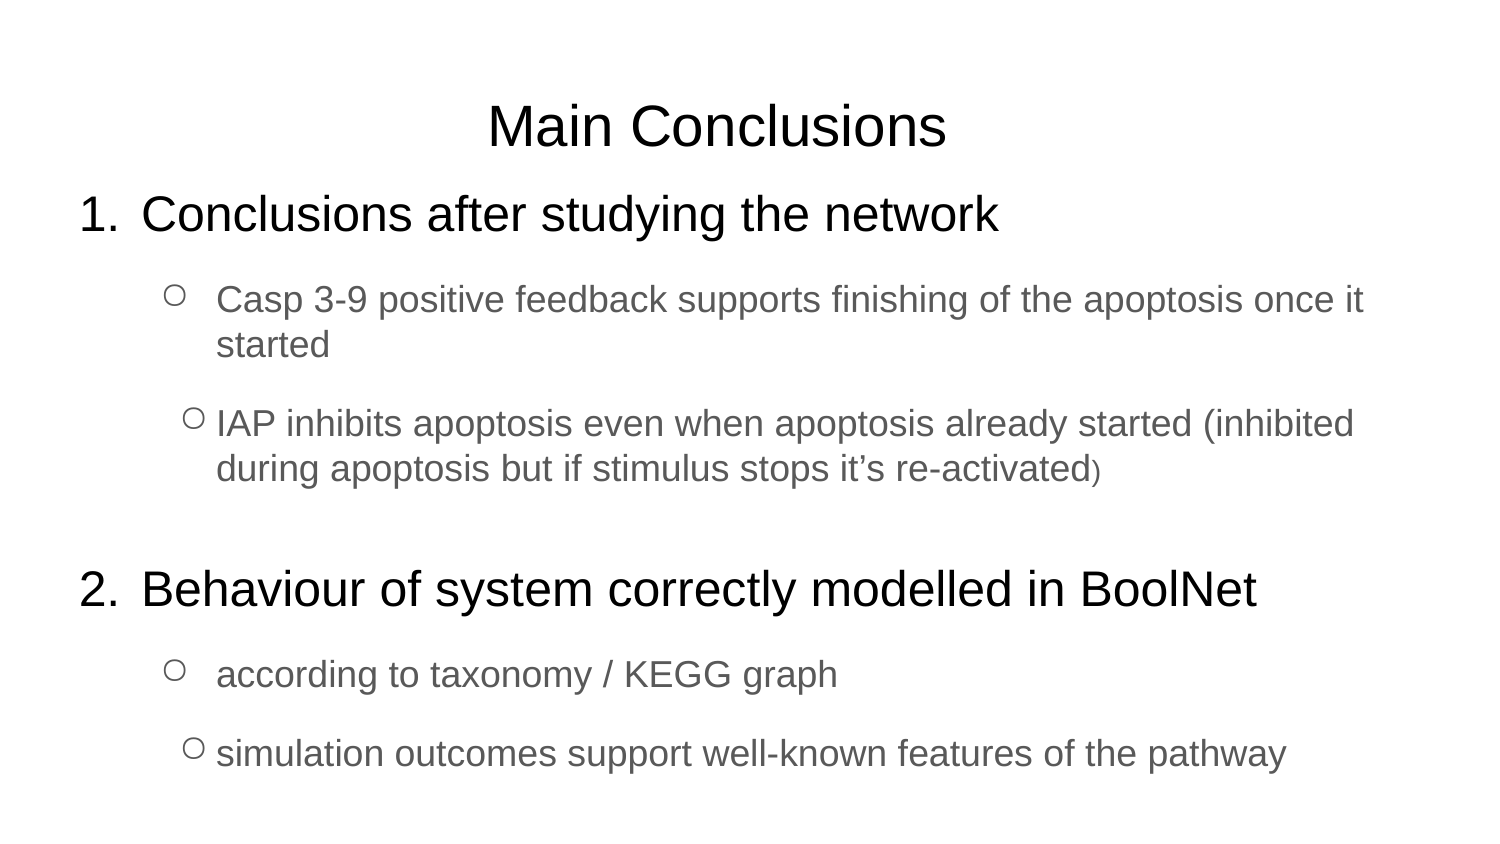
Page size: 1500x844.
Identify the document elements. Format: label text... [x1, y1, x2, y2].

title Main Conclusions [51, 72, 1449, 166]
list Conclusions after studying the network Casp 3-9 positive feedback supports finishing of the apoptosis once it started IAP inhibits apoptosis even when apoptosis already started (inhibited during apoptosis but if stimulus stops it’s re-activated) Behaviour of system correctly modelled in BoolNet according to taxonomy / KEGG graph simulation outcomes support well-known features of the pathway [51, 166, 1449, 750]
